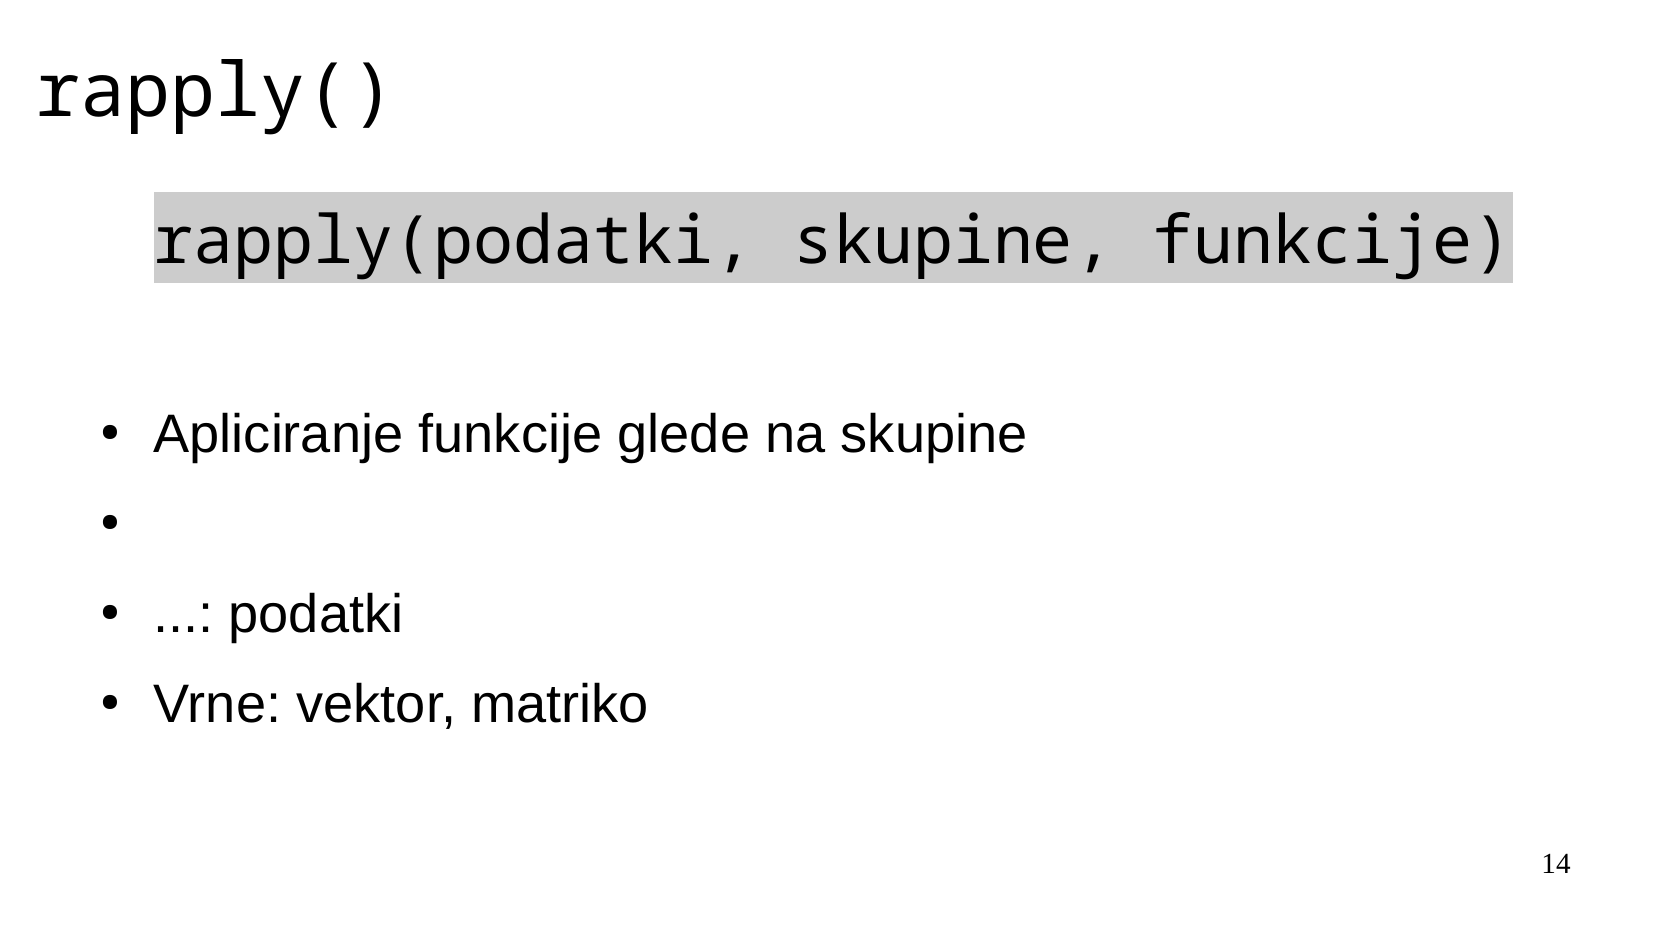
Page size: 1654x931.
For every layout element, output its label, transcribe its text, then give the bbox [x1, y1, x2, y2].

title rapply() [35, 0, 1524, 192]
list rapply(podatki, skupine, funkcije) Apliciranje funkcije glede na skupine ...: podatki Vrne: vektor, matriko [82, 192, 1619, 839]
